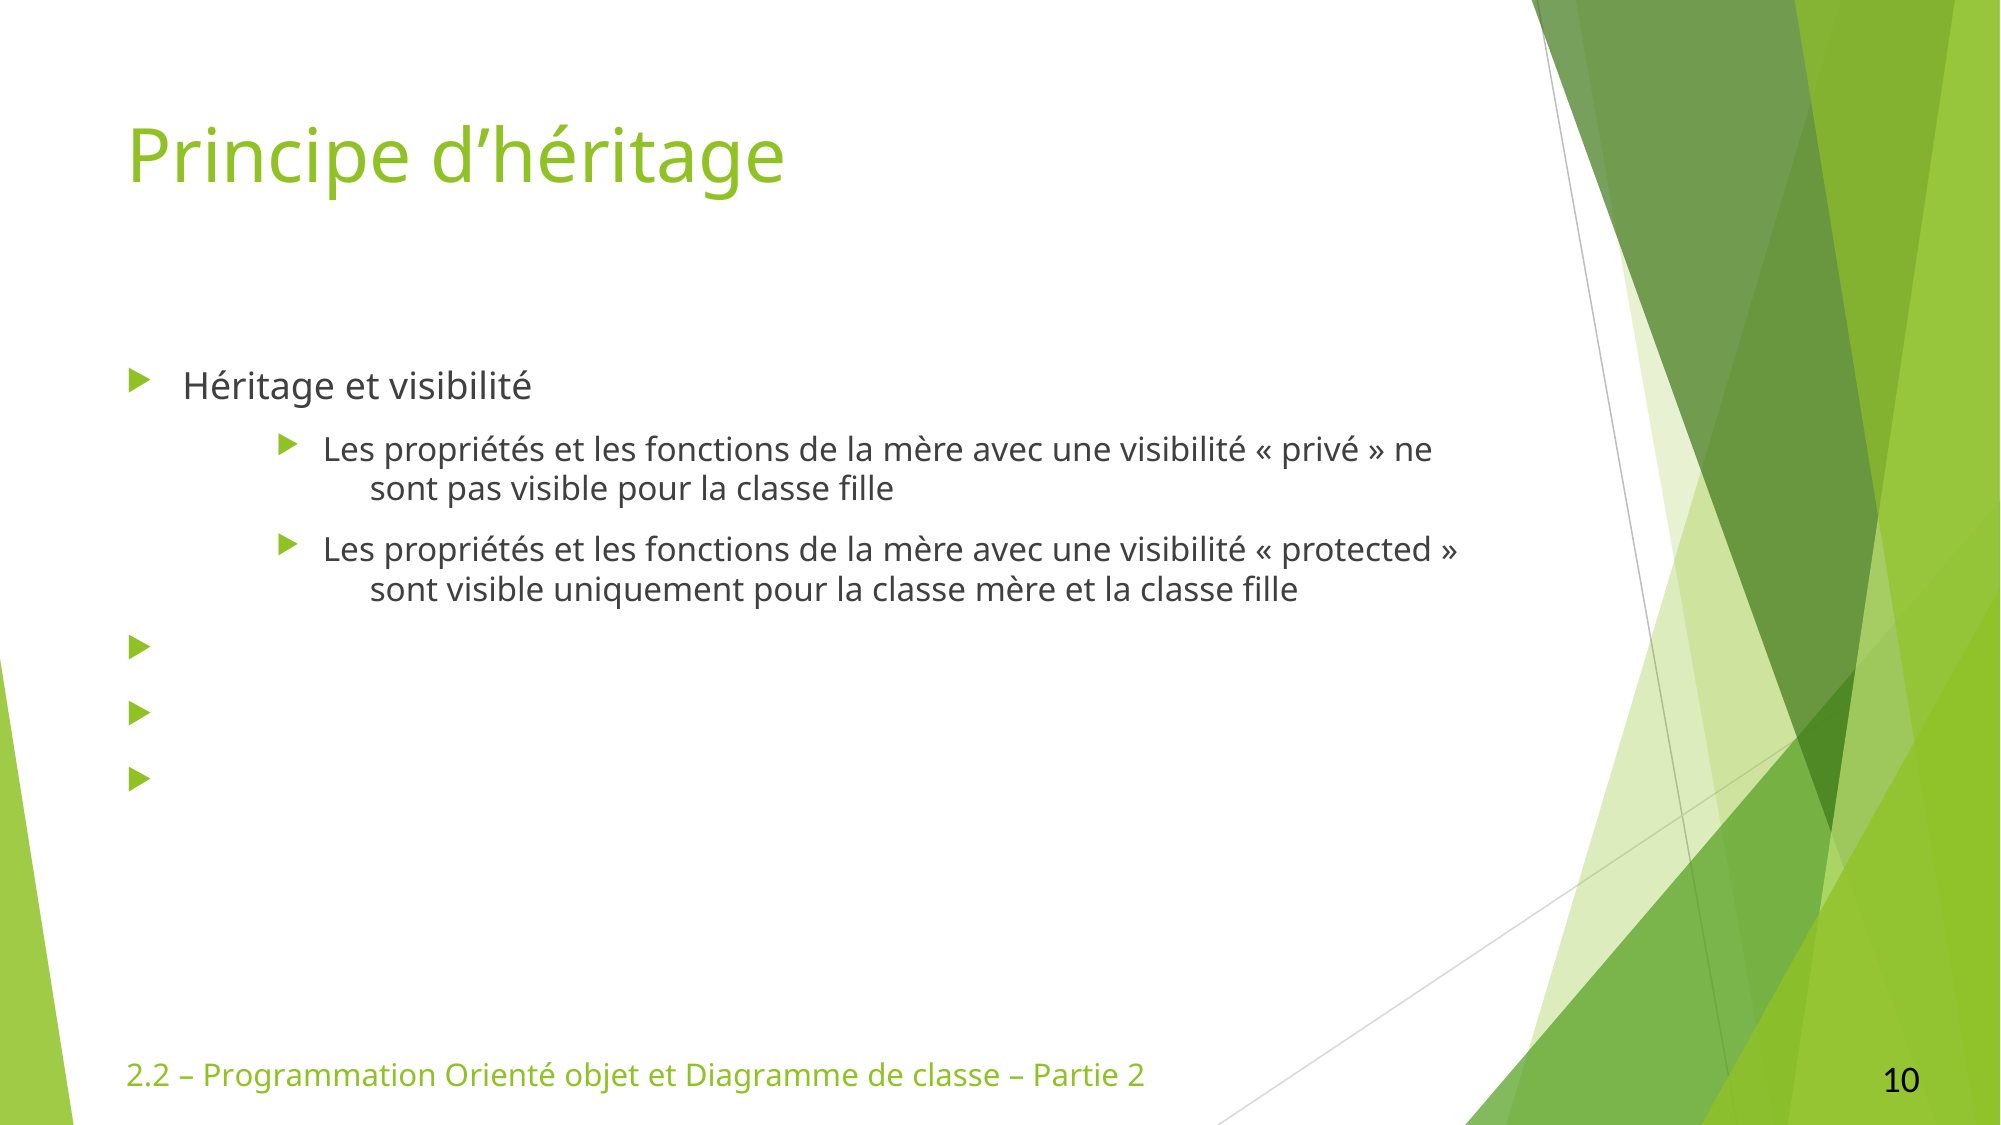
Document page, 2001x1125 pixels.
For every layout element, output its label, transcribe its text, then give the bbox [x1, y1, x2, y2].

text_box 2.2 – Programmation Orienté objet et Diagramme de classe – Partie 2 [111, 1047, 1210, 1109]
text_box [1866, 1047, 1979, 1108]
title Principe d’héritage [111, 99, 1522, 317]
list Héritage et visibilité Les propriétés et les fonctions de la mère avec une visibilité « privé » ne sont pas visible pour la classe fille Les propriétés et les fonctions de la mère avec une visibilité « protected » sont visible uniquement pour la classe mère et la classe fille [111, 354, 1522, 992]
